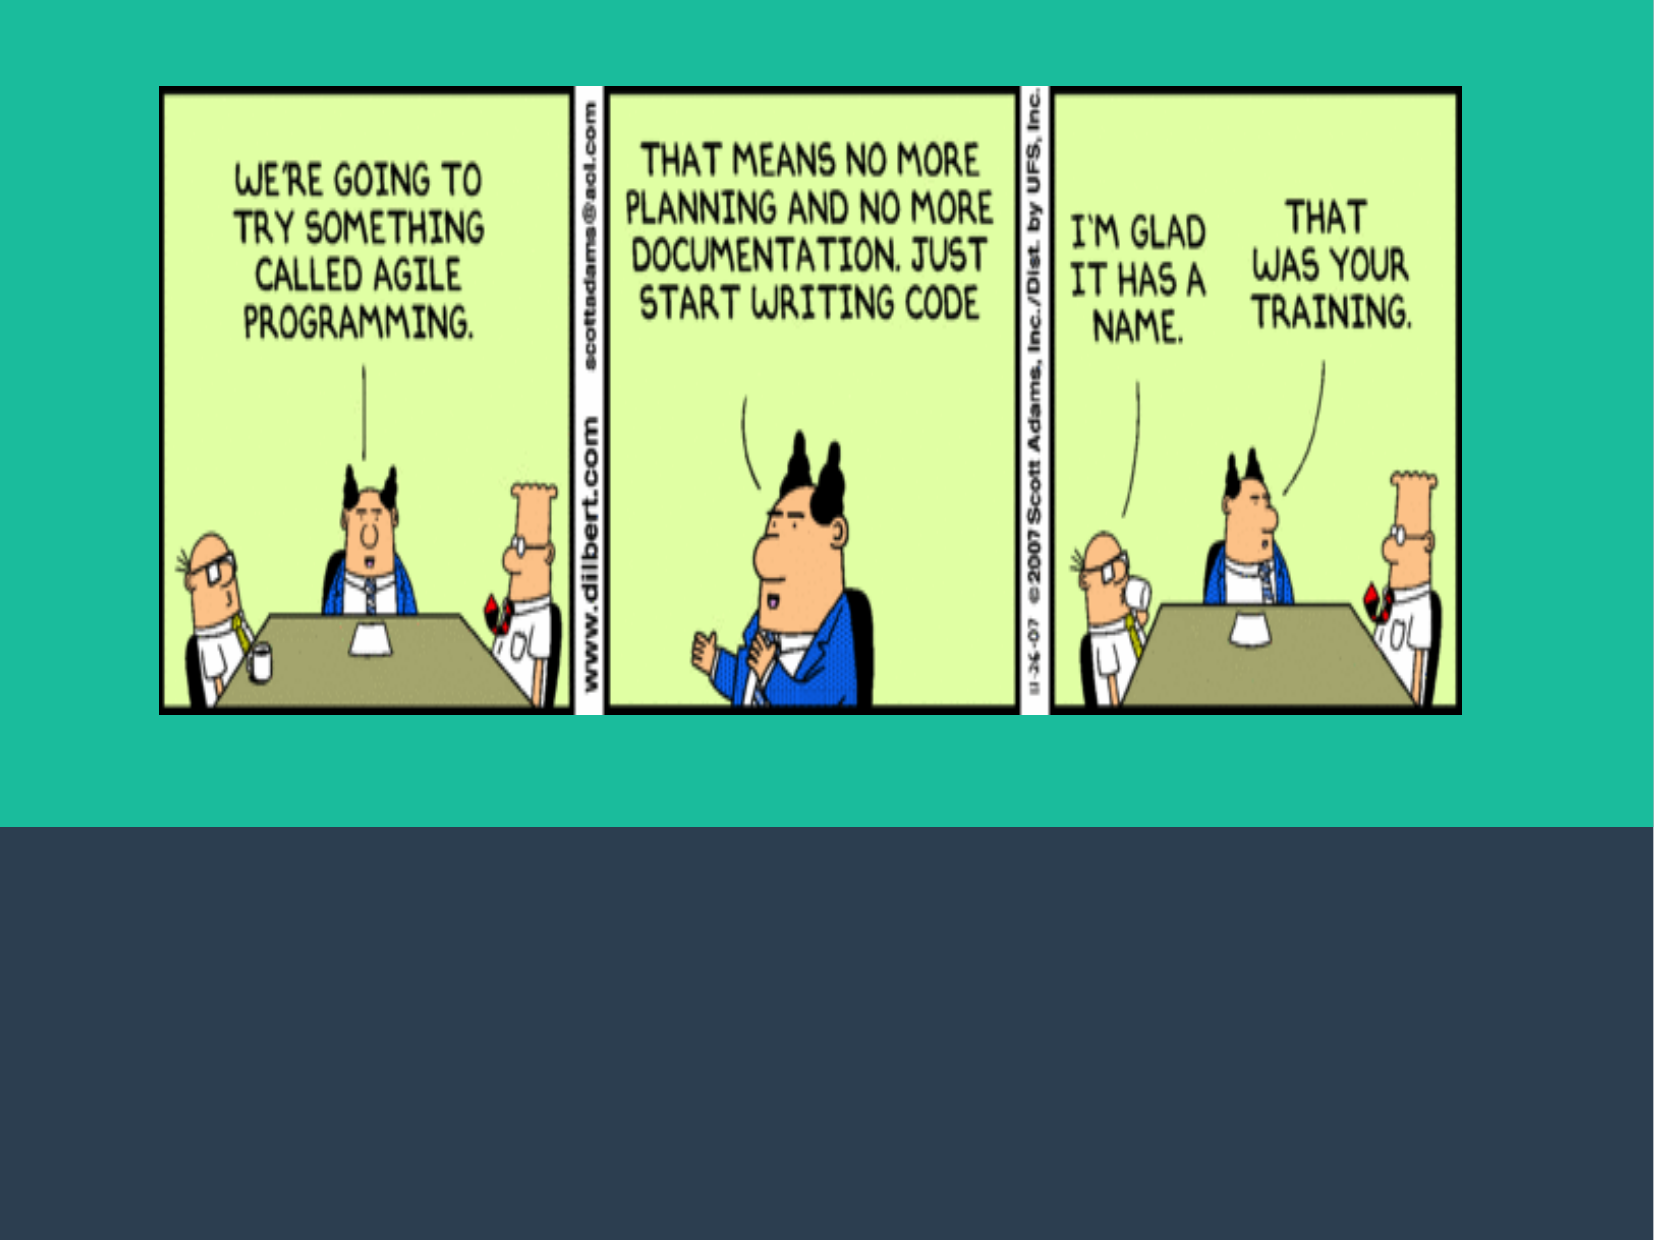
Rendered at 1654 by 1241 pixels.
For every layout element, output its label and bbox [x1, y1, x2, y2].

picture [159, 86, 1462, 715]
